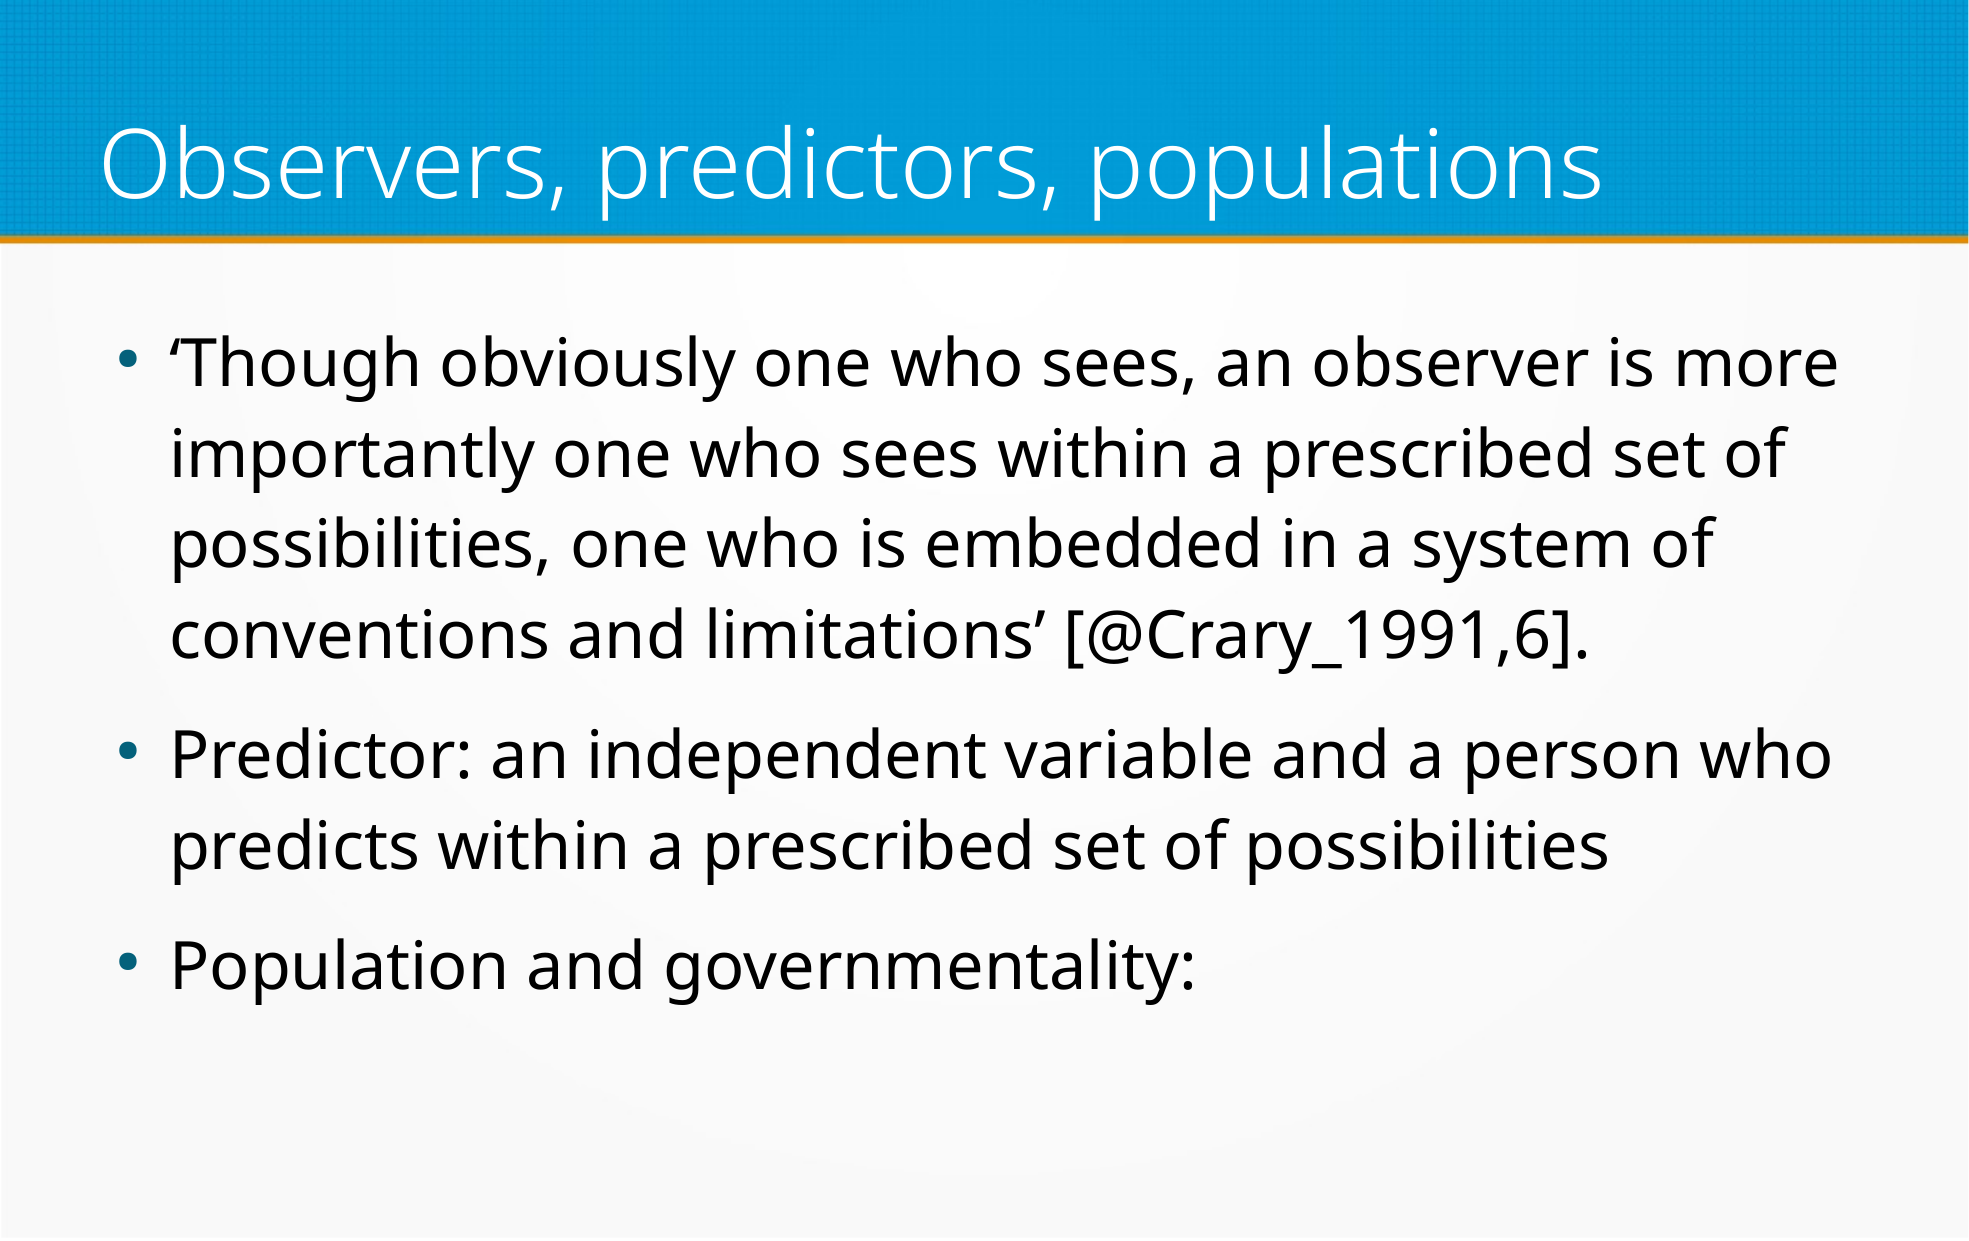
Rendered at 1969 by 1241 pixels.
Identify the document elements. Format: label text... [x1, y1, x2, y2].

picture [0, 233, 1969, 1241]
list ‘Though obviously one who sees, an observer is more importantly one who sees within a prescribed set of possibilities, one who is embedded in a system of conventions and limitations’ [@Crary_1991,6]. Predictor: an independent variable and a person who predicts within a prescribed set of possibilities Population and governmentality: [98, 315, 1861, 1081]
title Observers, predictors, populations [98, 19, 1870, 227]
